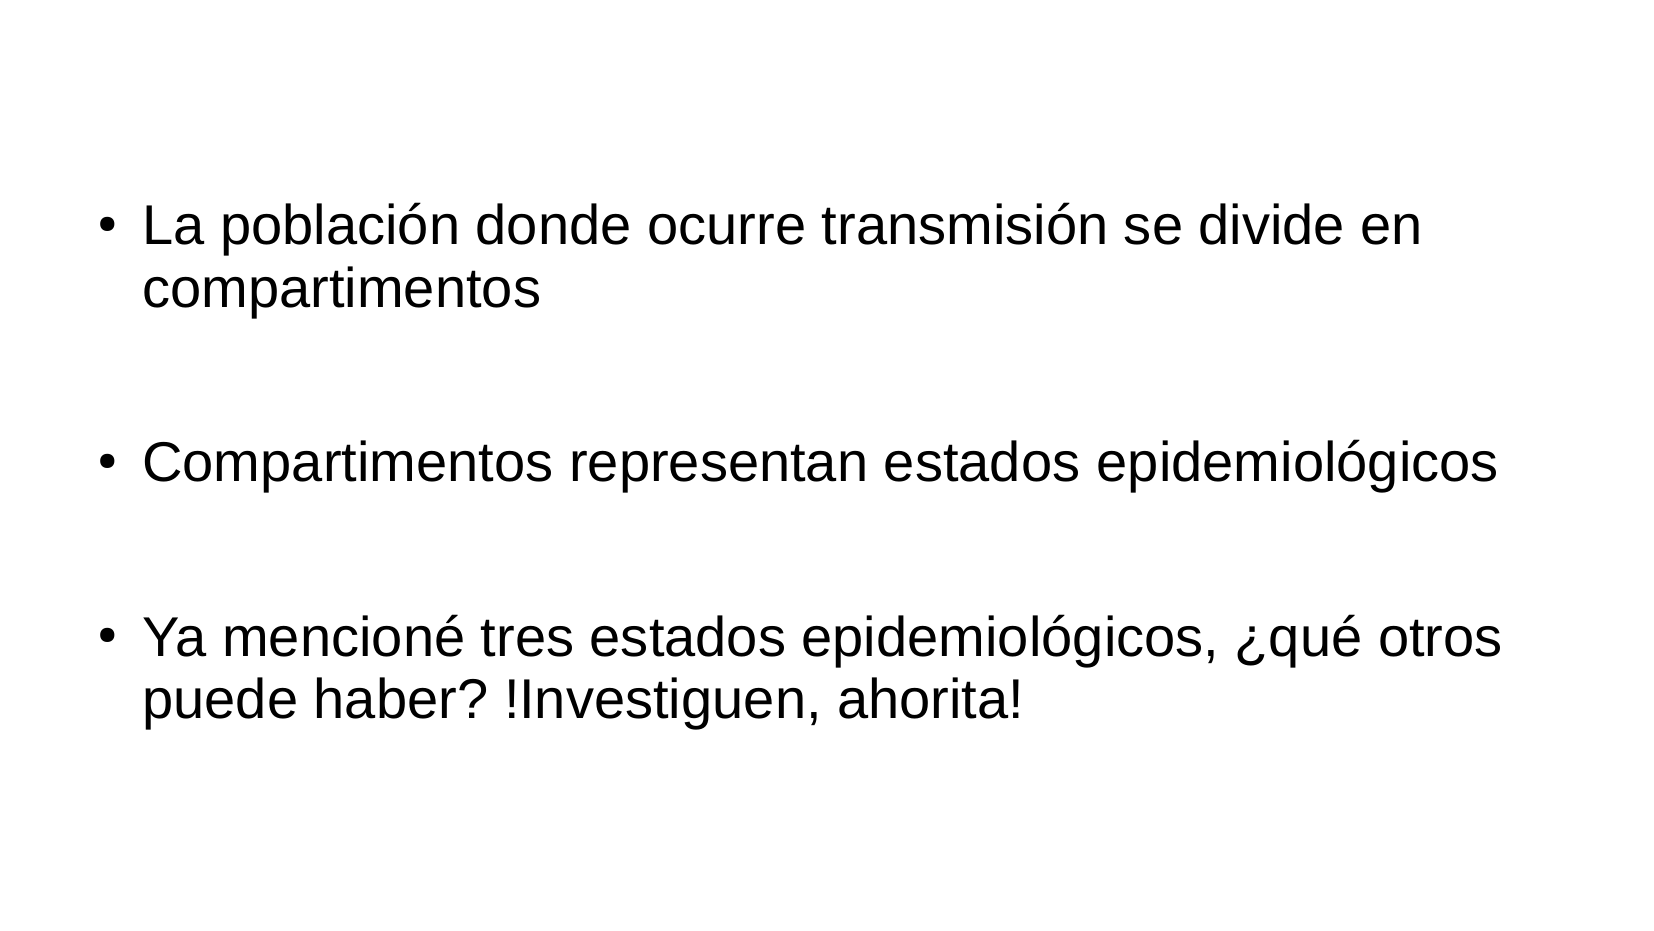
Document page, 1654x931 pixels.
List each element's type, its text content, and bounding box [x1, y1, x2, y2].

list La población donde ocurre transmisión se divide en compartimentos Compartimentos representan estados epidemiológicos Ya mencioné tres estados epidemiológicos, ¿qué otros puede haber? !Investiguen, ahorita! [82, 193, 1571, 734]
